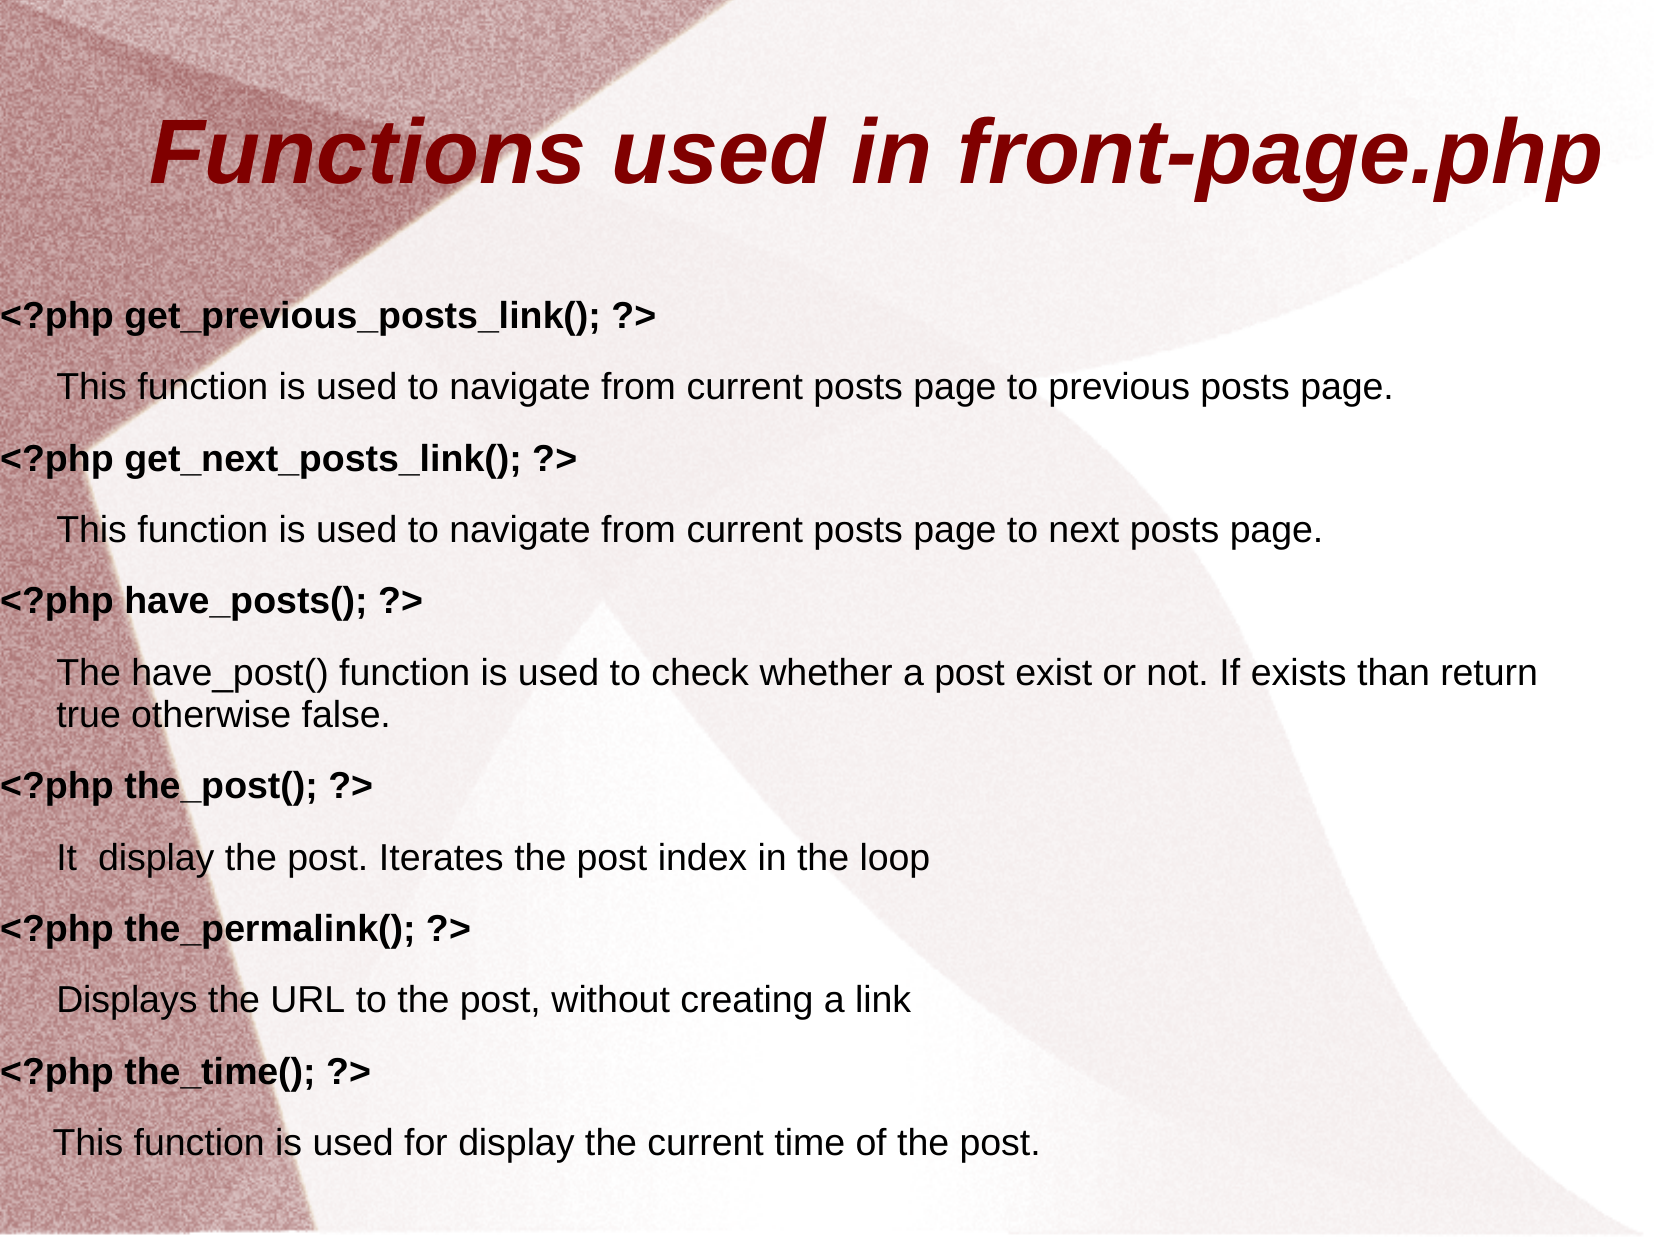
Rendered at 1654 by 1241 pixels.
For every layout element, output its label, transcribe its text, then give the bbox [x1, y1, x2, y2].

list <?php get_previous_posts_link(); ?> This function is used to navigate from current posts page to previous posts page. <?php get_next_posts_link(); ?> This function is used to navigate from current posts page to next posts page. <?php have_posts(); ?> The have_post() function is used to check whether a post exist or not. If exists than return true otherwise false. <?php the_post(); ?> It display the post. Iterates the post index in the loop <?php the_permalink(); ?> Displays the URL to the post, without creating a link <?php the_time(); ?> This function is used for display the current time of the post. [0, 290, 1600, 1211]
picture [0, 0, 1654, 1241]
title Functions used in front-page.php [117, 49, 1606, 257]
